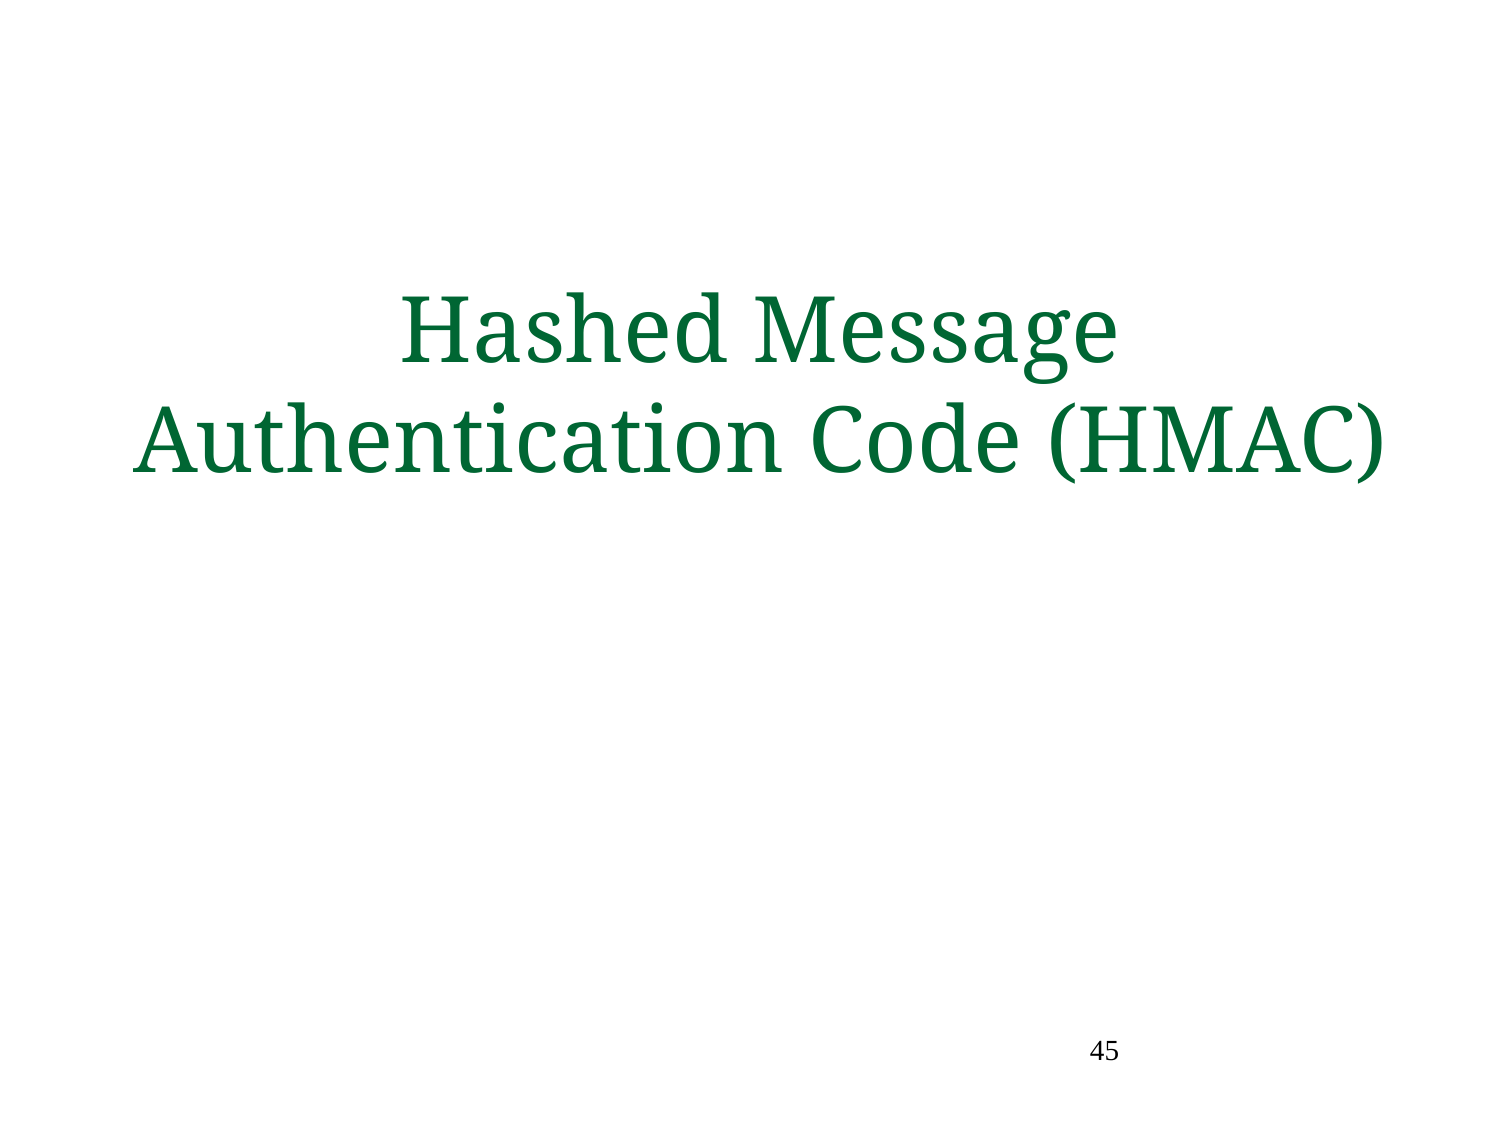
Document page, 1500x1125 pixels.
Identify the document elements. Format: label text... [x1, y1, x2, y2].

slide_number <number> [1074, 1024, 1425, 1100]
subtitle Hashed Message Authentication Code (HMAC) [75, 263, 1447, 997]
